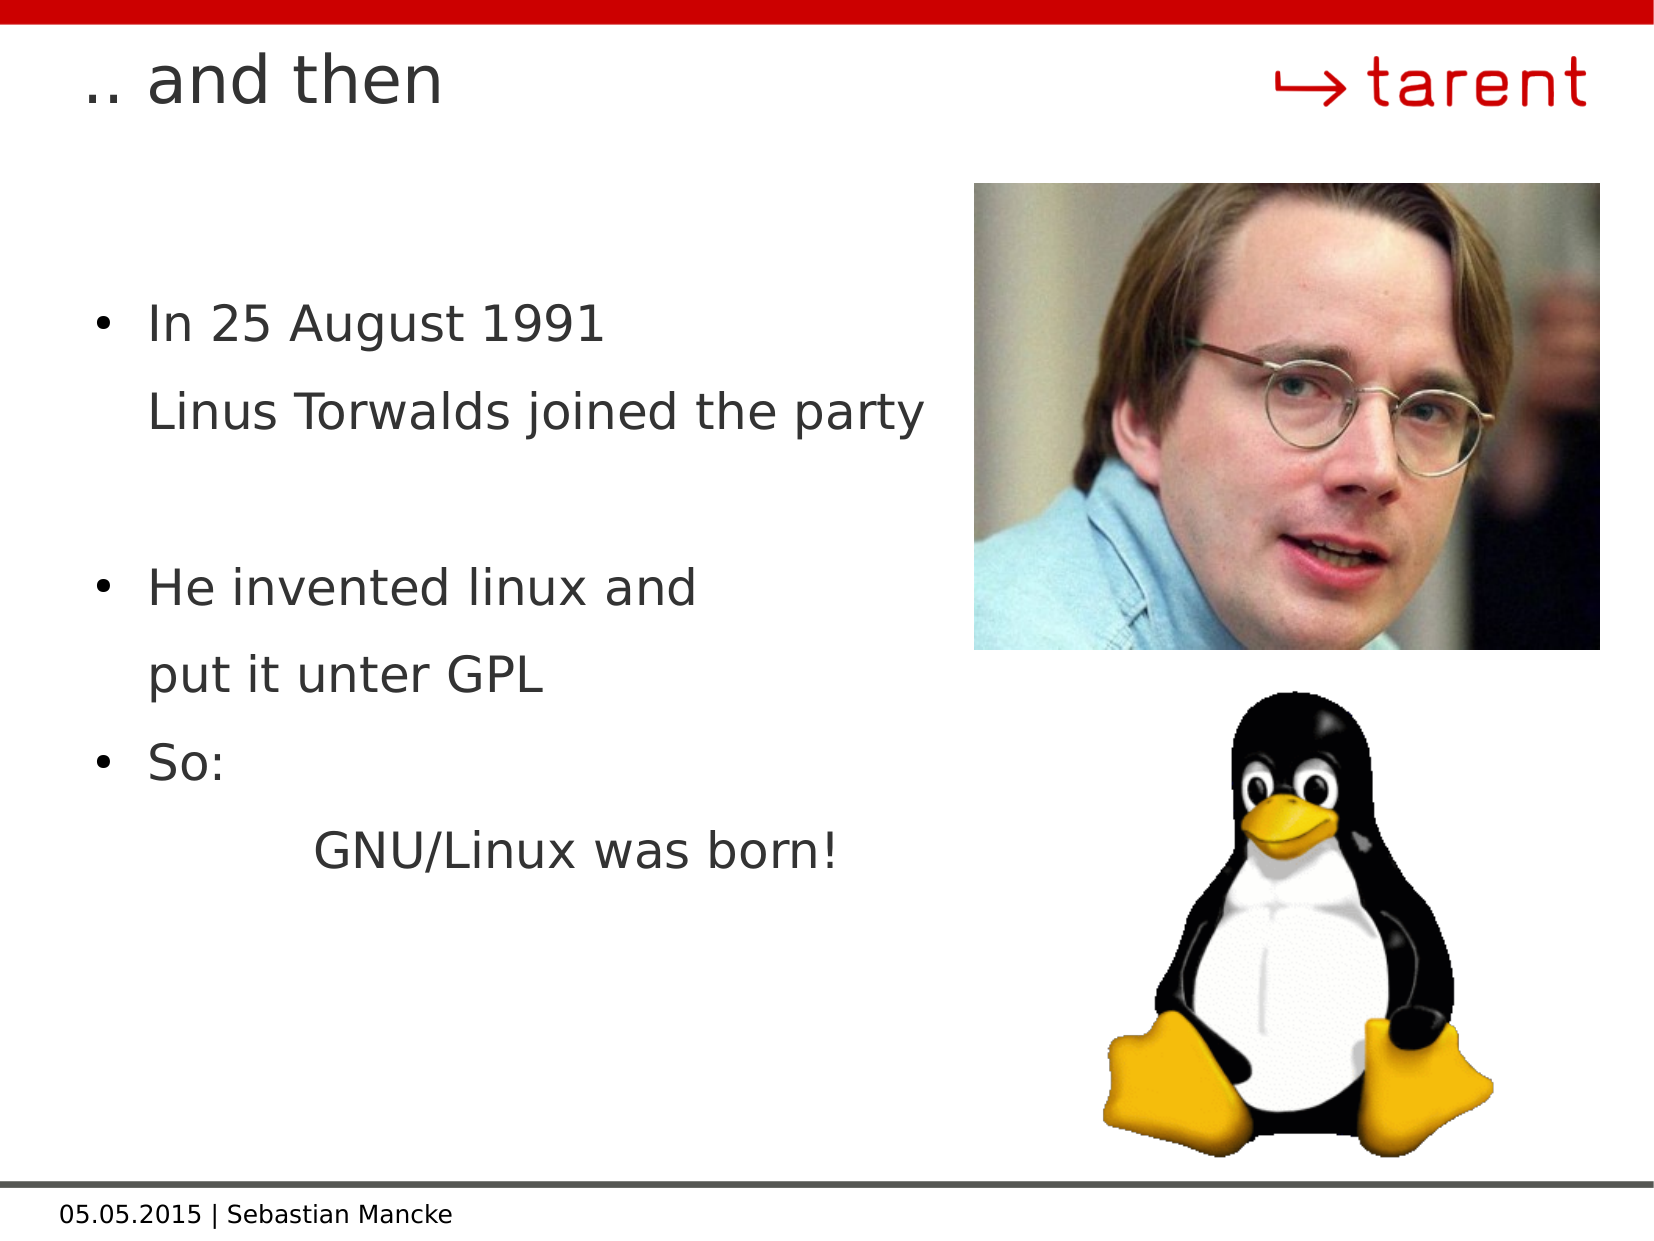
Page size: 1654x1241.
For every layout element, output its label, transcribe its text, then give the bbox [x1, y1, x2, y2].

picture [0, 1181, 1654, 1188]
picture [0, 0, 1654, 26]
picture [974, 183, 1600, 650]
title .. and then [82, 41, 1571, 198]
picture [1571, 51, 1612, 120]
picture [1091, 679, 1506, 1170]
list In 25 August 1991 Linus Torwalds joined the party He invented linux and put it unter GPL So: GNU/Linux was born! [76, 295, 1565, 1114]
